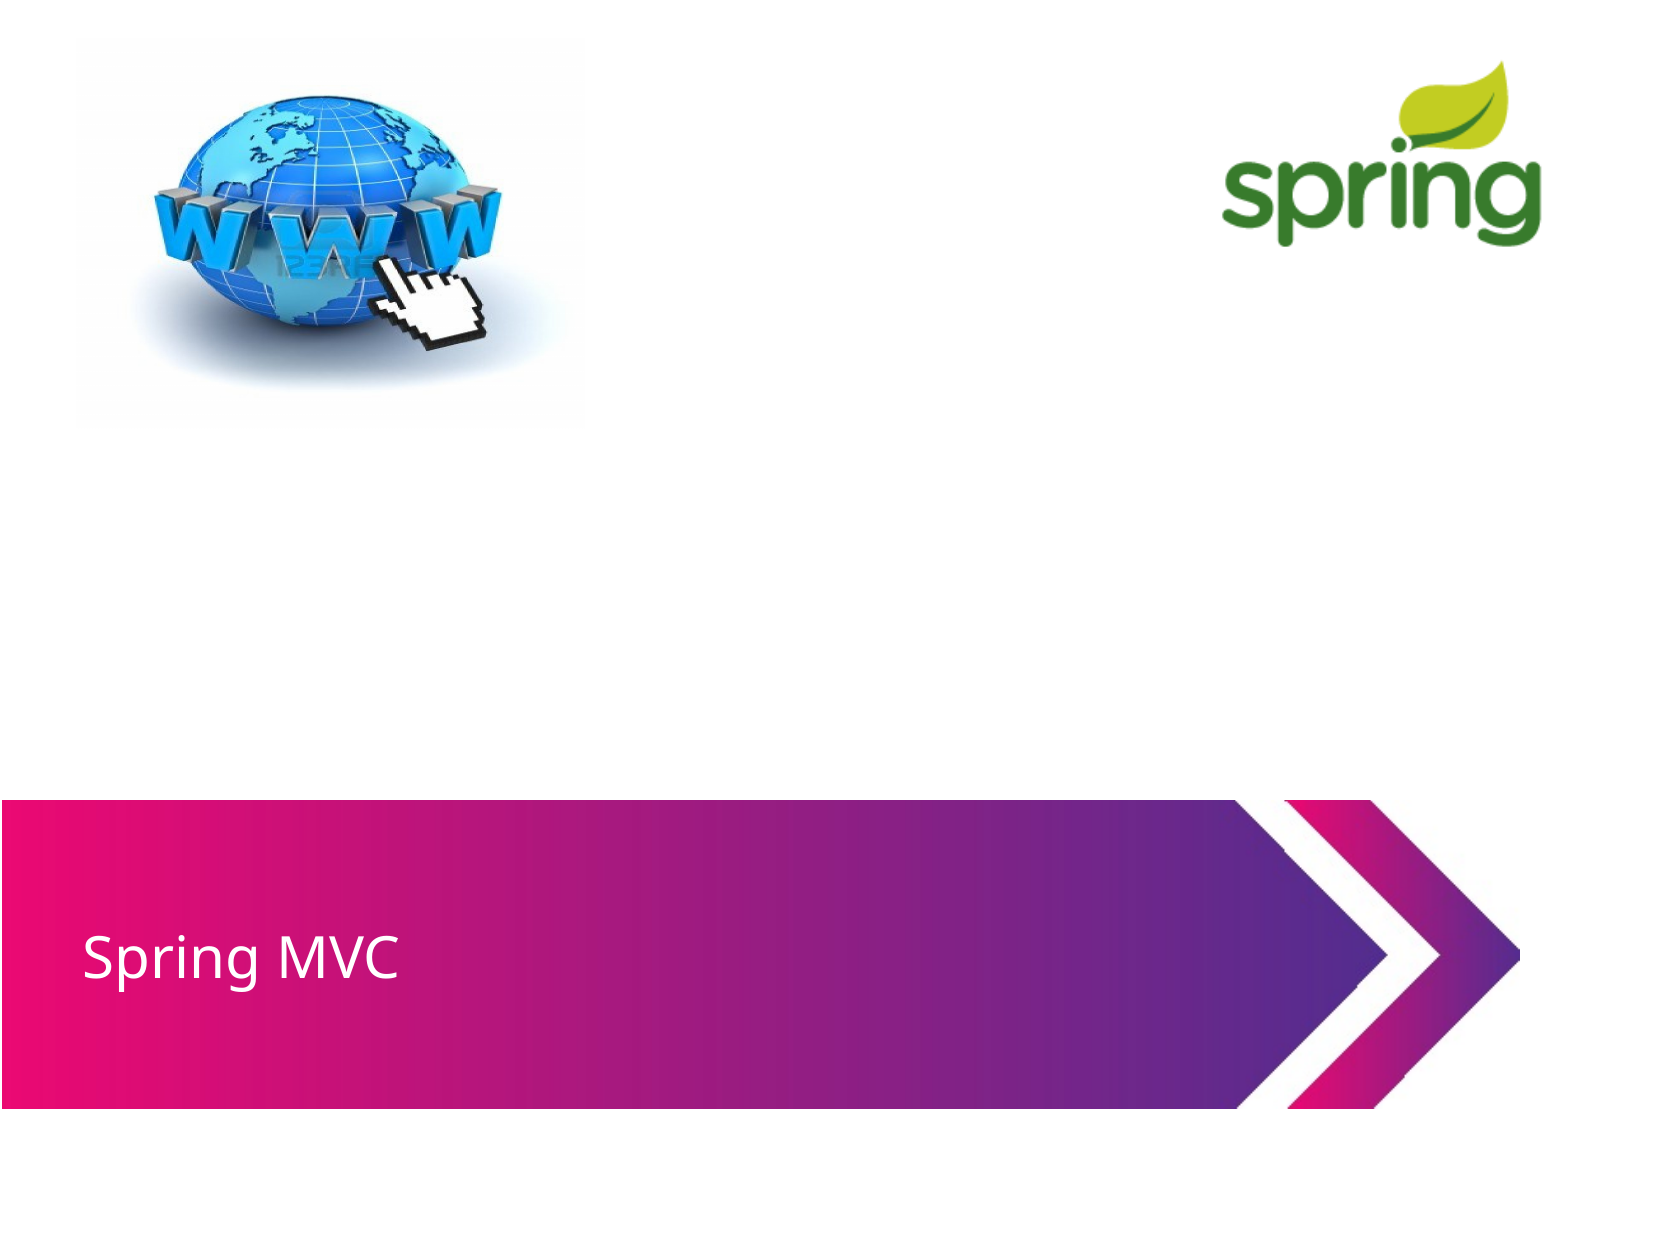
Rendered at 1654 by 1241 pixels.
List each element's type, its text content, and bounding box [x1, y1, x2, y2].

picture [76, 38, 585, 429]
picture [2, 800, 1520, 1109]
title Spring MVC [82, 852, 1396, 1060]
picture [1185, 44, 1579, 280]
